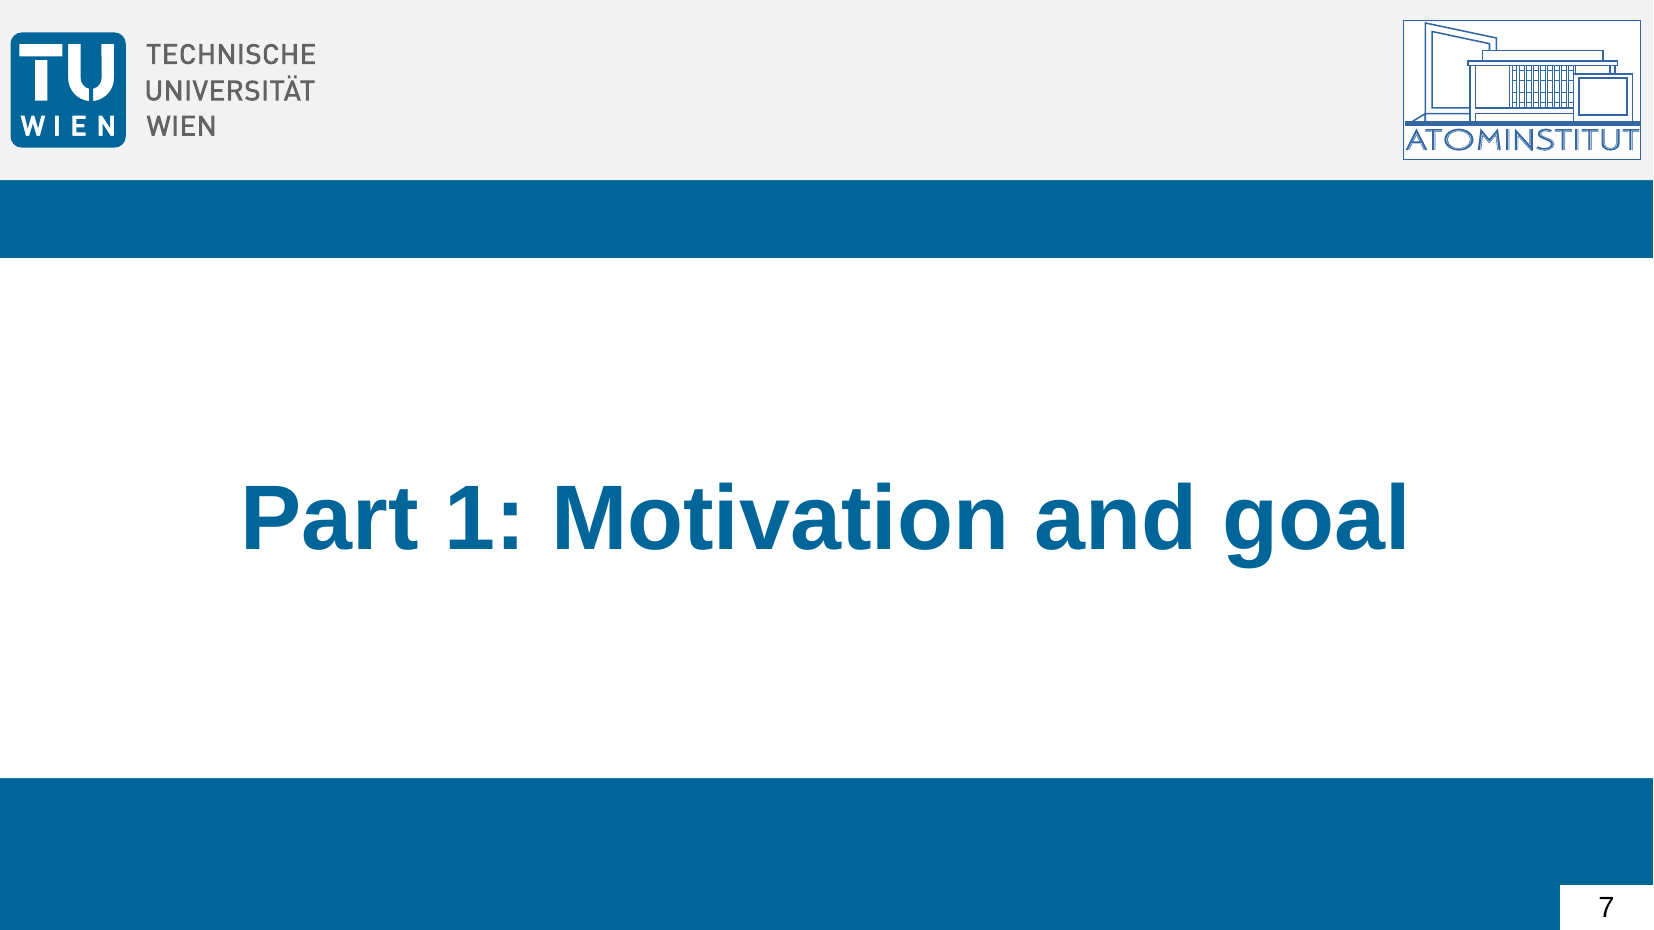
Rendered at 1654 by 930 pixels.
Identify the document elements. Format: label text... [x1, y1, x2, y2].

title Part 1: Motivation and goal [0, 258, 1653, 779]
